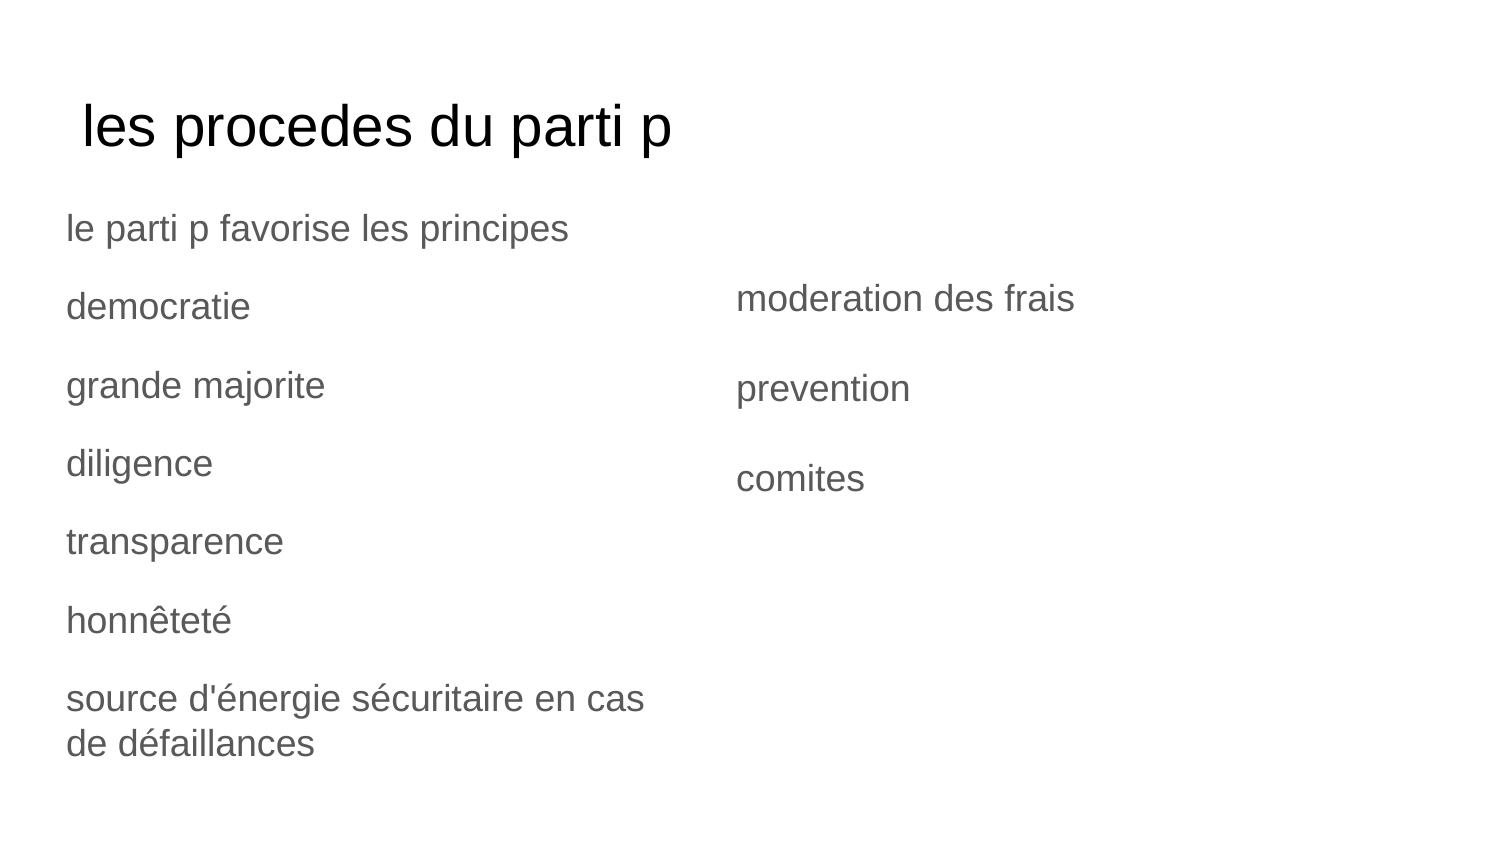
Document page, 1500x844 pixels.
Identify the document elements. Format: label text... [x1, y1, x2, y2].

title les procedes du parti p [51, 72, 1449, 167]
text_box moderation des frais prevention comites [721, 223, 1406, 796]
list le parti p favorise les principes democratie grande majorite diligence transparence honnêteté source d'énergie sécuritaire en cas de défaillances [51, 189, 702, 831]
